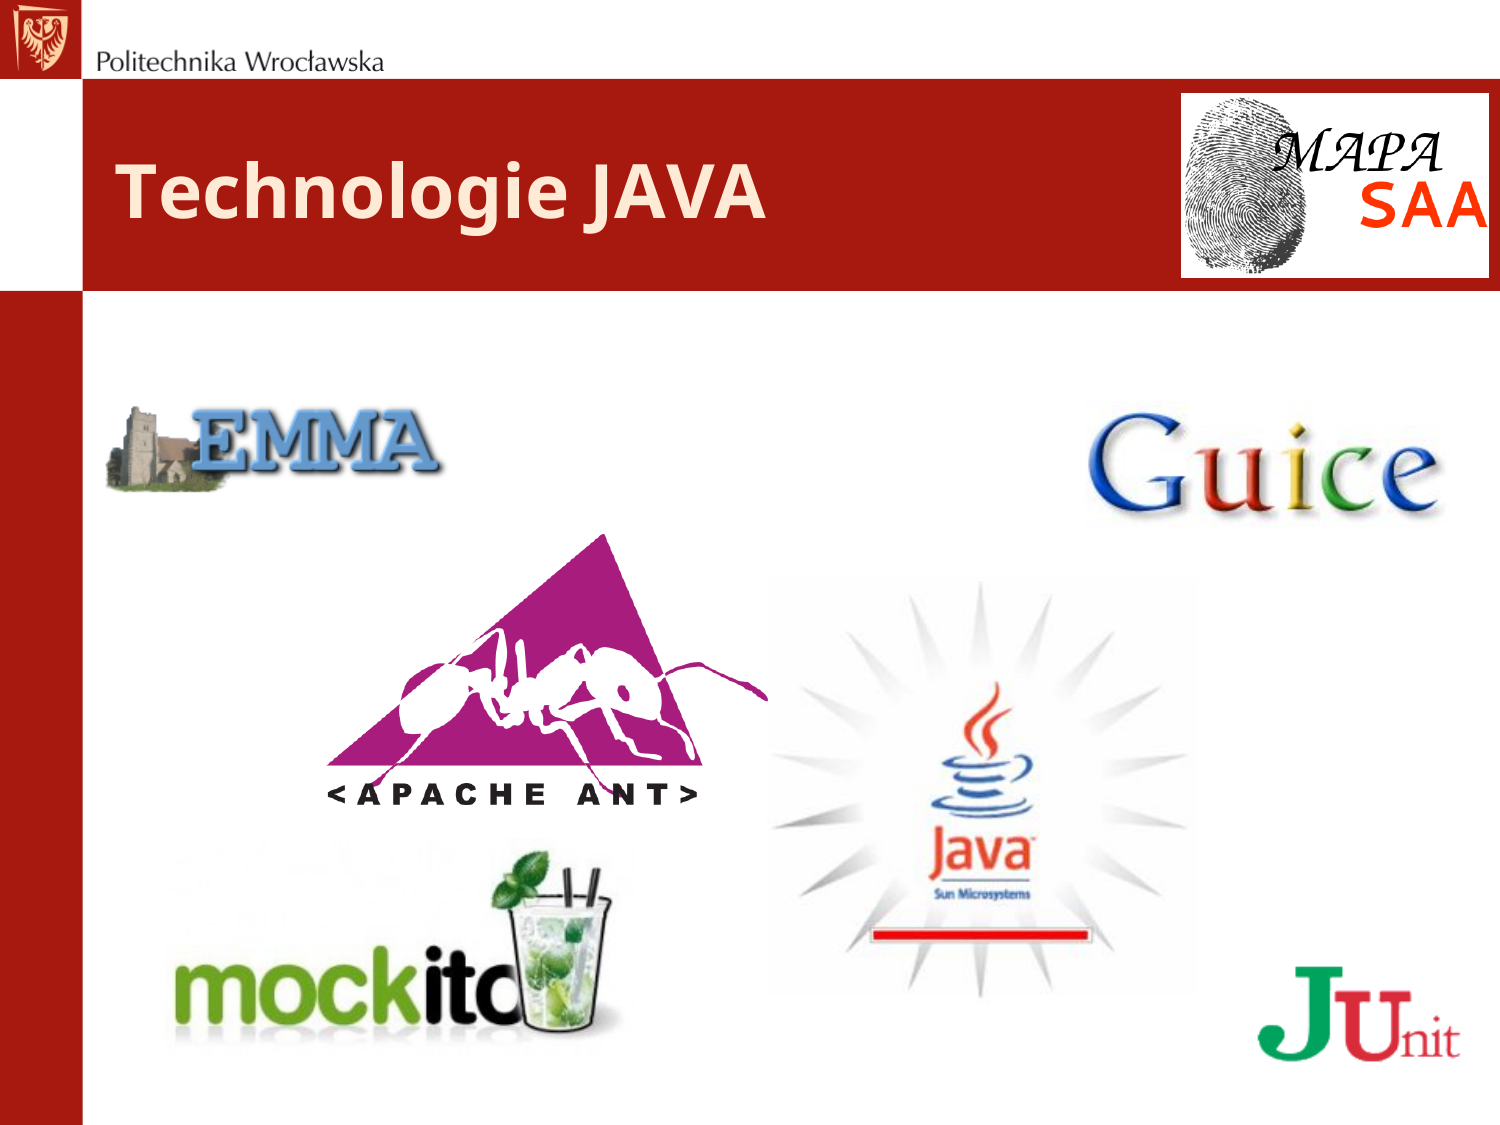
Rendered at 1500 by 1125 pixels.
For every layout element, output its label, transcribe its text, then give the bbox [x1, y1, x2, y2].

picture [1181, 93, 1489, 278]
picture [105, 394, 449, 497]
picture [1255, 956, 1465, 1068]
title Technologie JAVA [100, 90, 1483, 287]
picture [165, 838, 635, 1056]
picture [326, 531, 1198, 1004]
picture [1062, 401, 1460, 530]
picture [0, 0, 384, 79]
